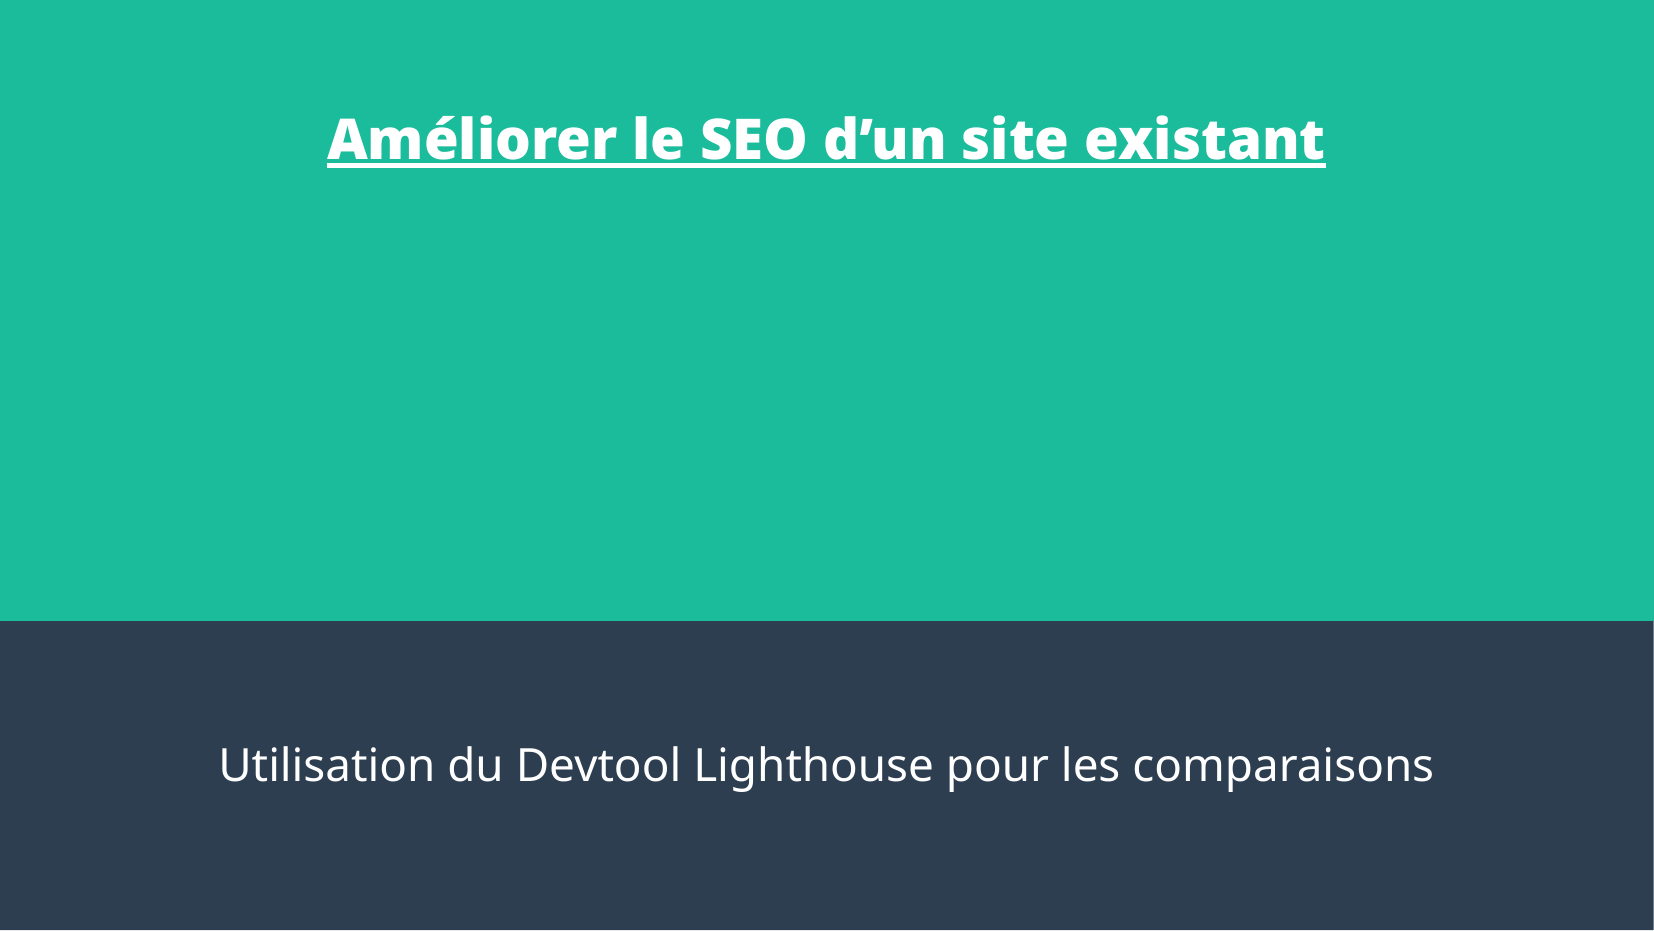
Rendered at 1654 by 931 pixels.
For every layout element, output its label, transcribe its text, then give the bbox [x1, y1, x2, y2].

subtitle Utilisation du Devtool Lighthouse pour les comparaisons [59, 642, 1595, 886]
title Améliorer le SEO d’un site existant [59, 59, 1595, 177]
